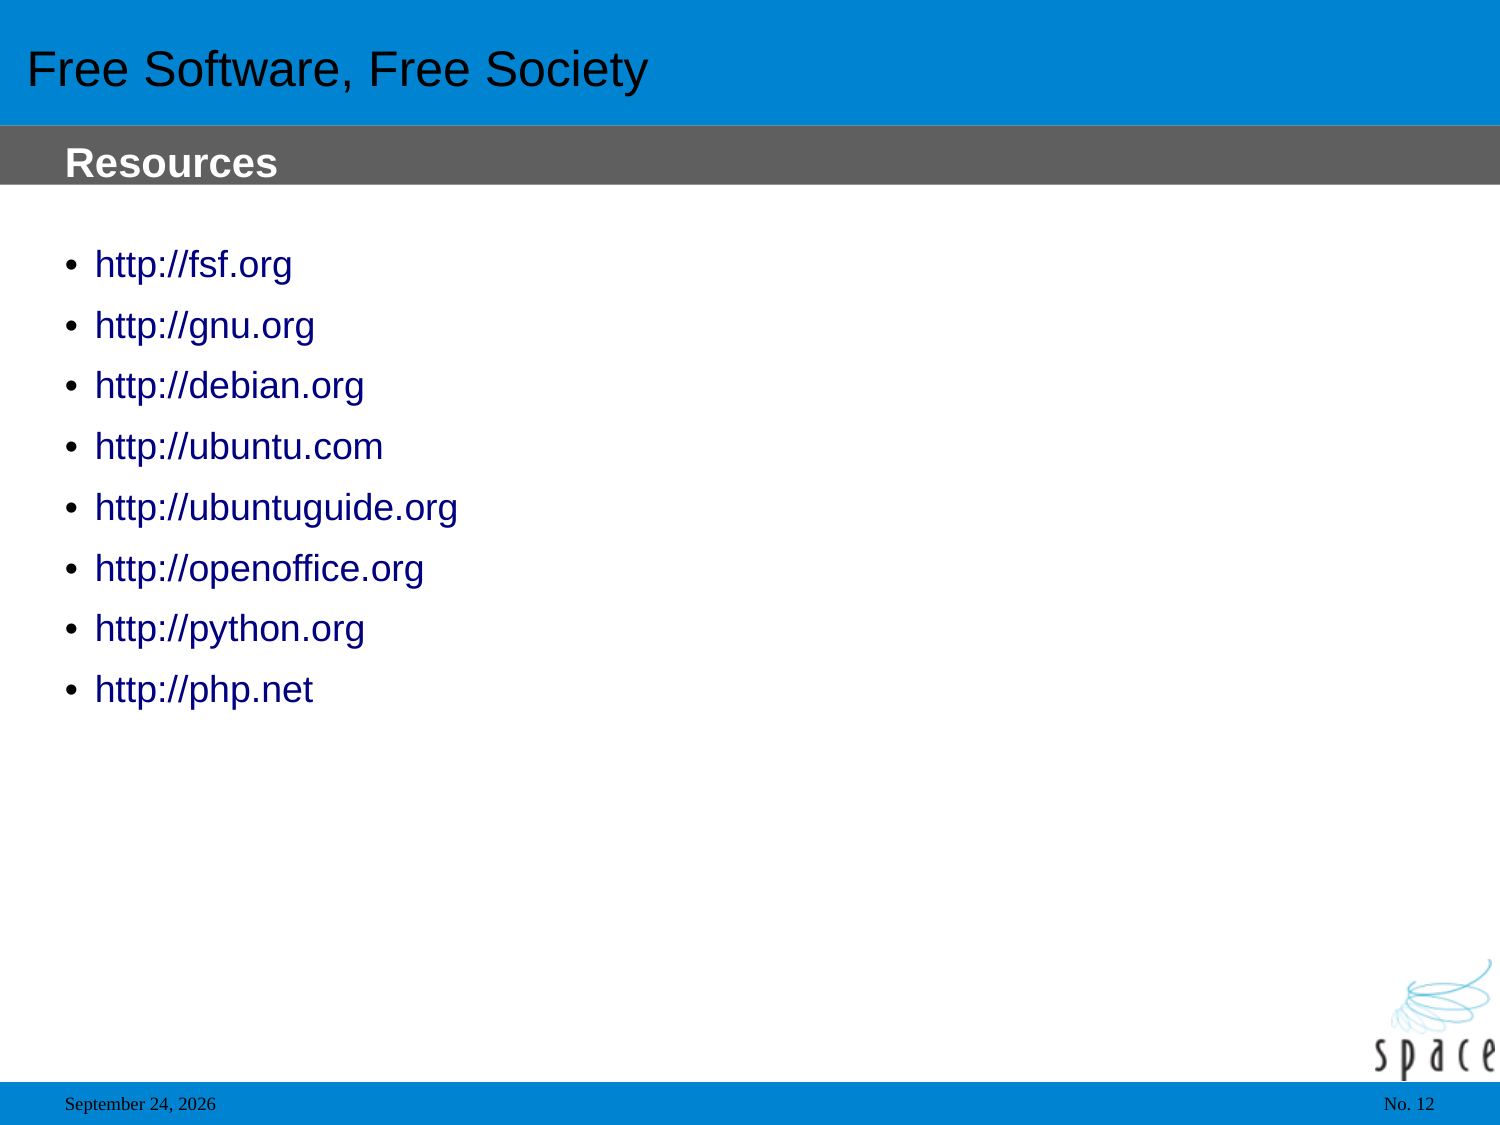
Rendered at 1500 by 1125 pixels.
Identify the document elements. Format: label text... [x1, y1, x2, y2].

picture [1375, 959, 1495, 1081]
title Resources [64, 139, 1436, 187]
list http://fsf.org http://gnu.org http://debian.org http://ubuntu.com http://ubuntuguide.org http://openoffice.org http://python.org http://php.net [64, 243, 1436, 972]
